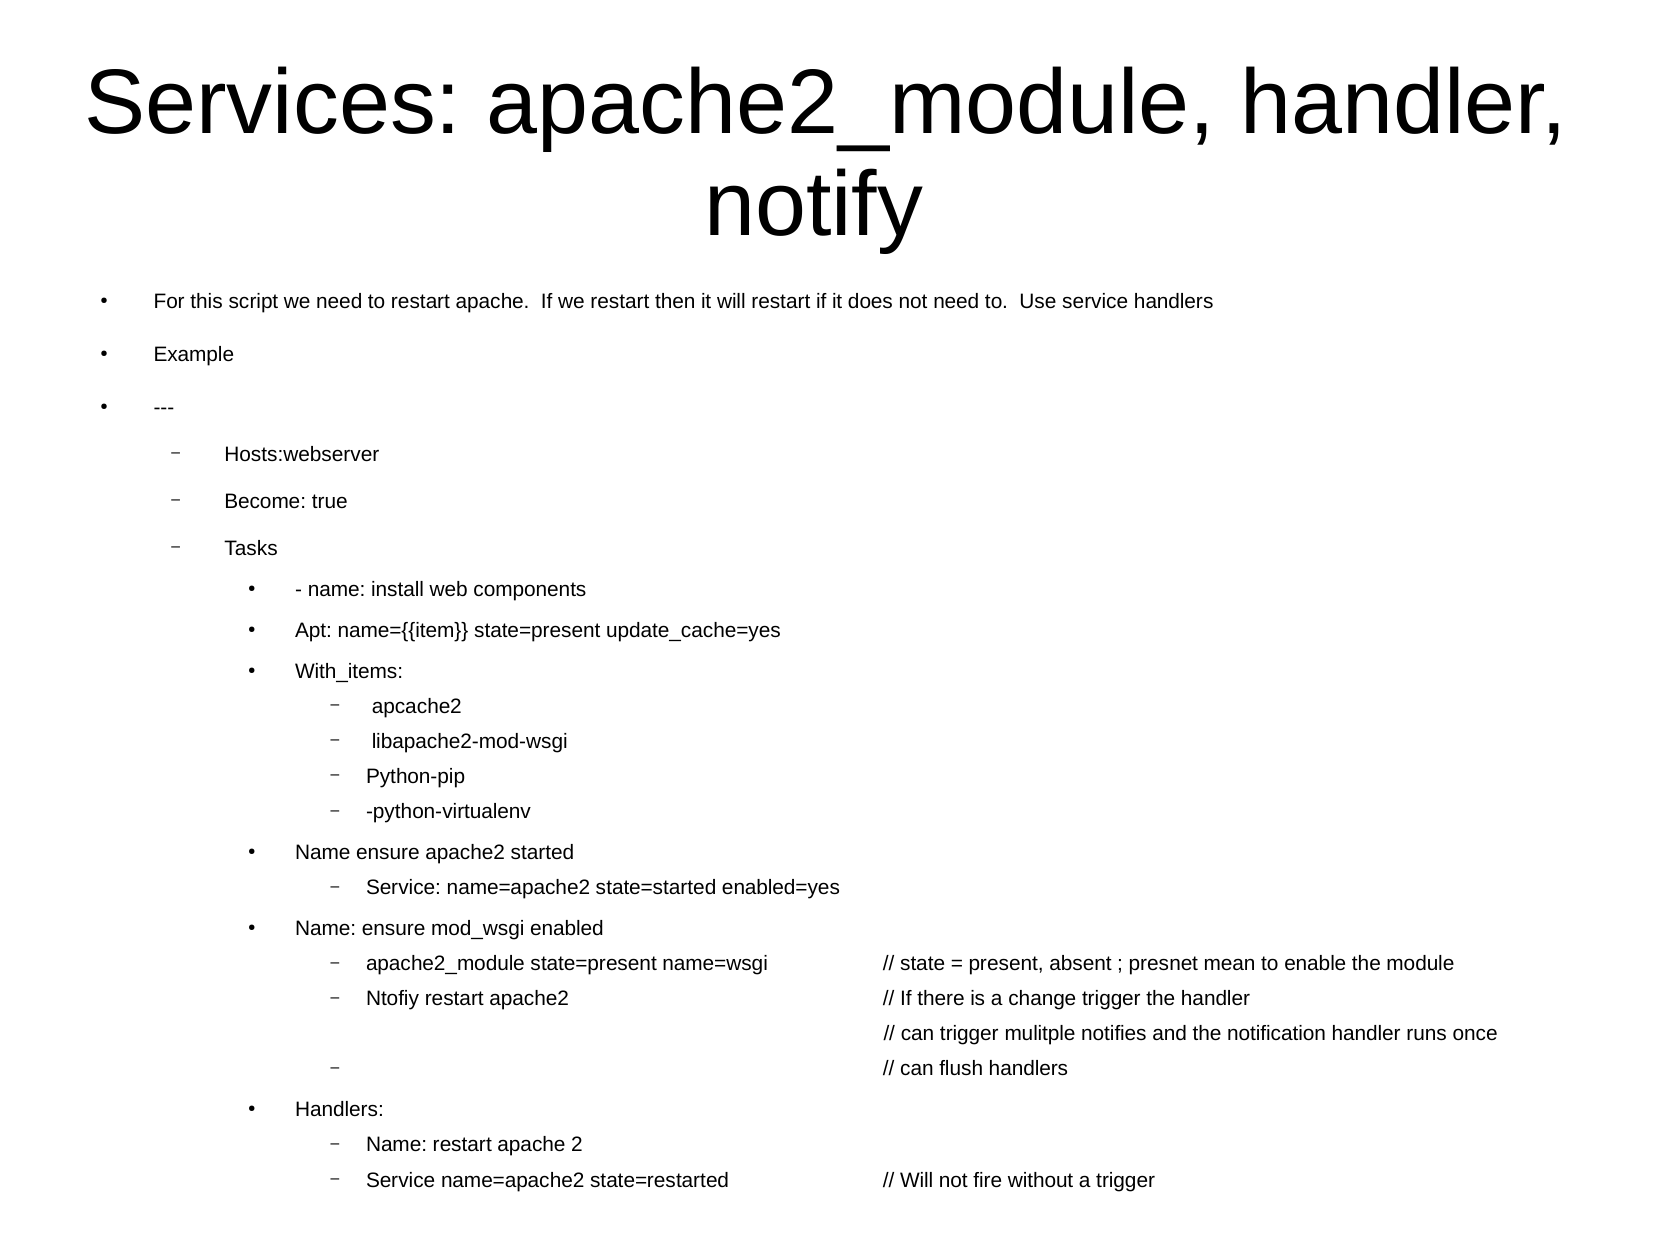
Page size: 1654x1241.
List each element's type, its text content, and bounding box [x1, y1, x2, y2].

list For this script we need to restart apache. If we restart then it will restart if it does not need to. Use service handlers Example --- Hosts:webserver Become: true Tasks - name: install web components Apt: name={{item}} state=present update_cache=yes With_items: apcache2 libapache2-mod-wsgi Python-pip -python-virtualenv Name ensure apache2 started Service: name=apache2 state=started enabled=yes Name: ensure mod_wsgi enabled apache2_module state=present name=wsgi // state = present, absent ; presnet mean to enable the module Ntofiy restart apache2 // If there is a change trigger the handler // can trigger mulitple notifies and the notification handler runs once // can flush handlers Handlers: Name: restart apache 2 Service name=apache2 state=restarted // Will not fire without a trigger [82, 290, 1571, 1229]
title Services: apache2_module, handler, notify [82, 49, 1571, 257]
